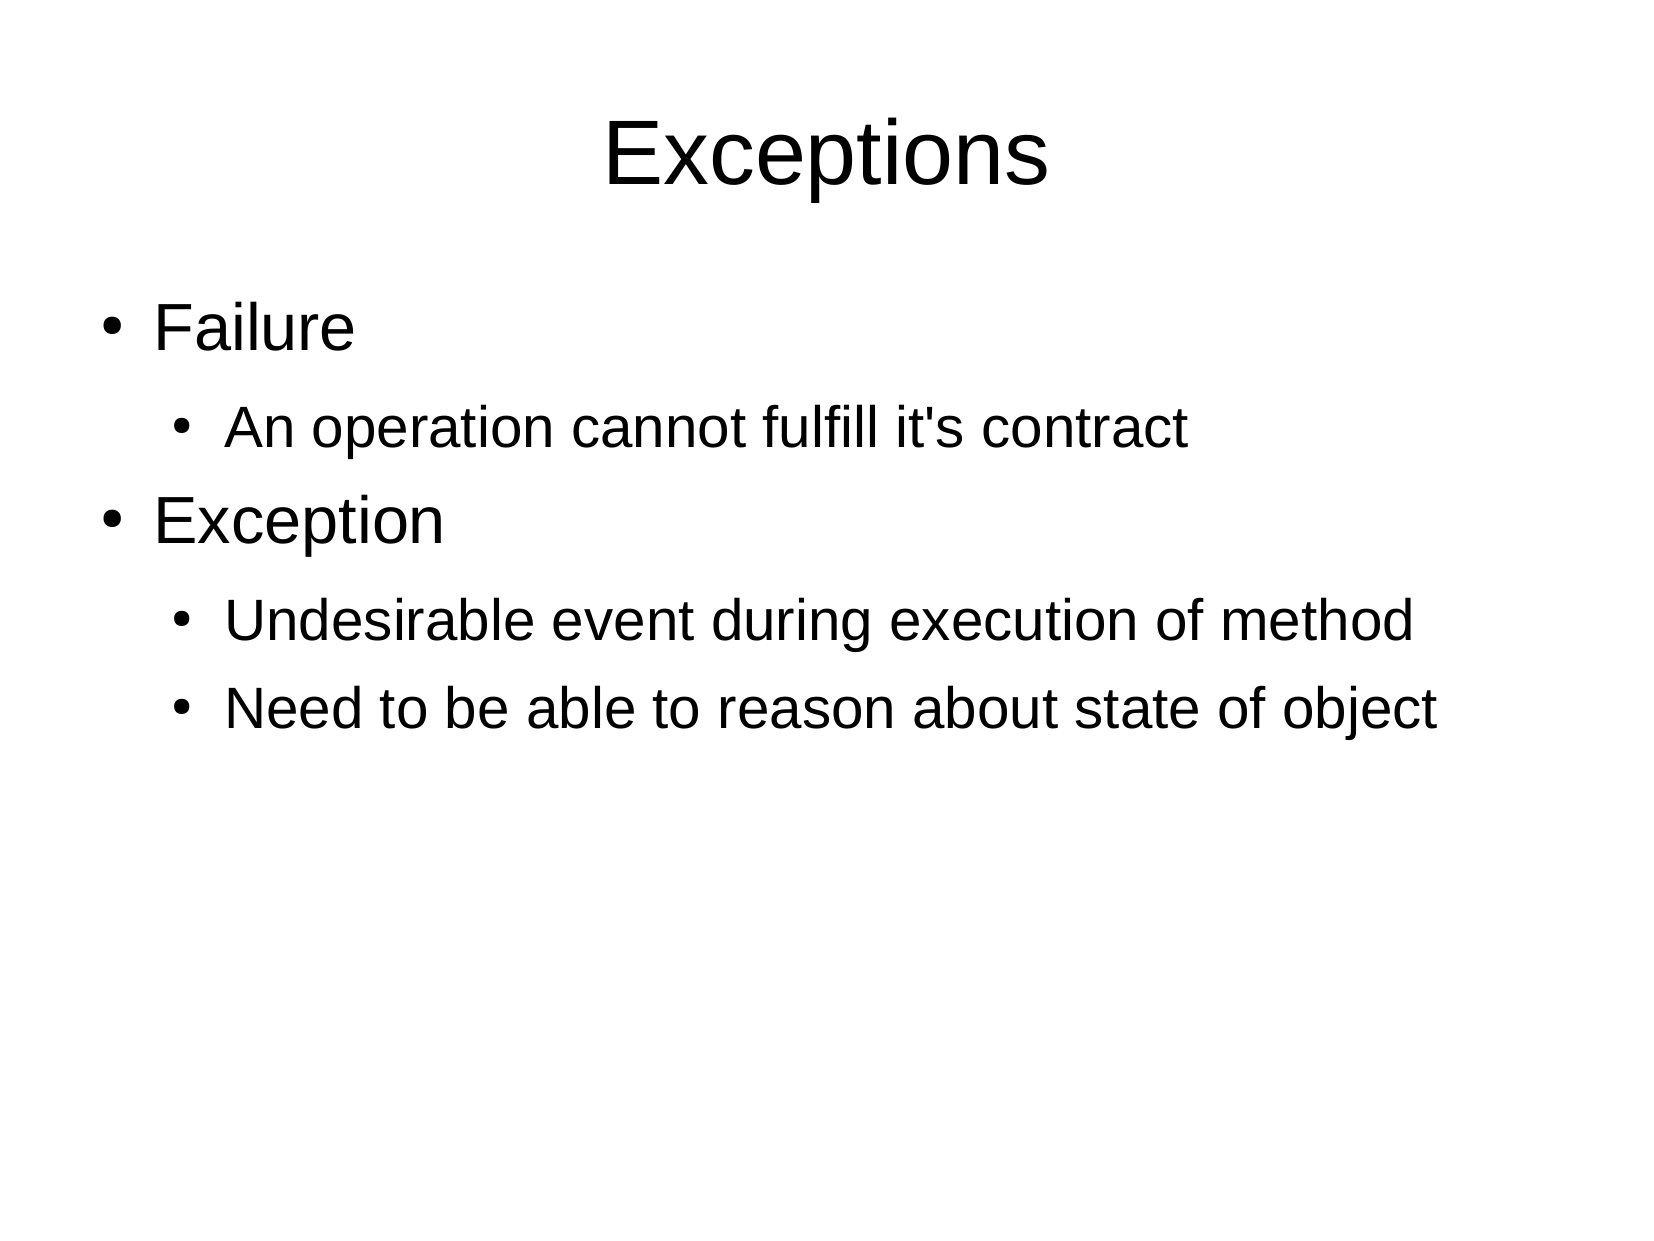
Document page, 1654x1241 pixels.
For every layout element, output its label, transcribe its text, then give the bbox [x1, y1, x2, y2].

list Failure An operation cannot fulfill it's contract Exception Undesirable event during execution of method Need to be able to reason about state of object [82, 290, 1571, 1094]
title Exceptions [82, 56, 1571, 250]
